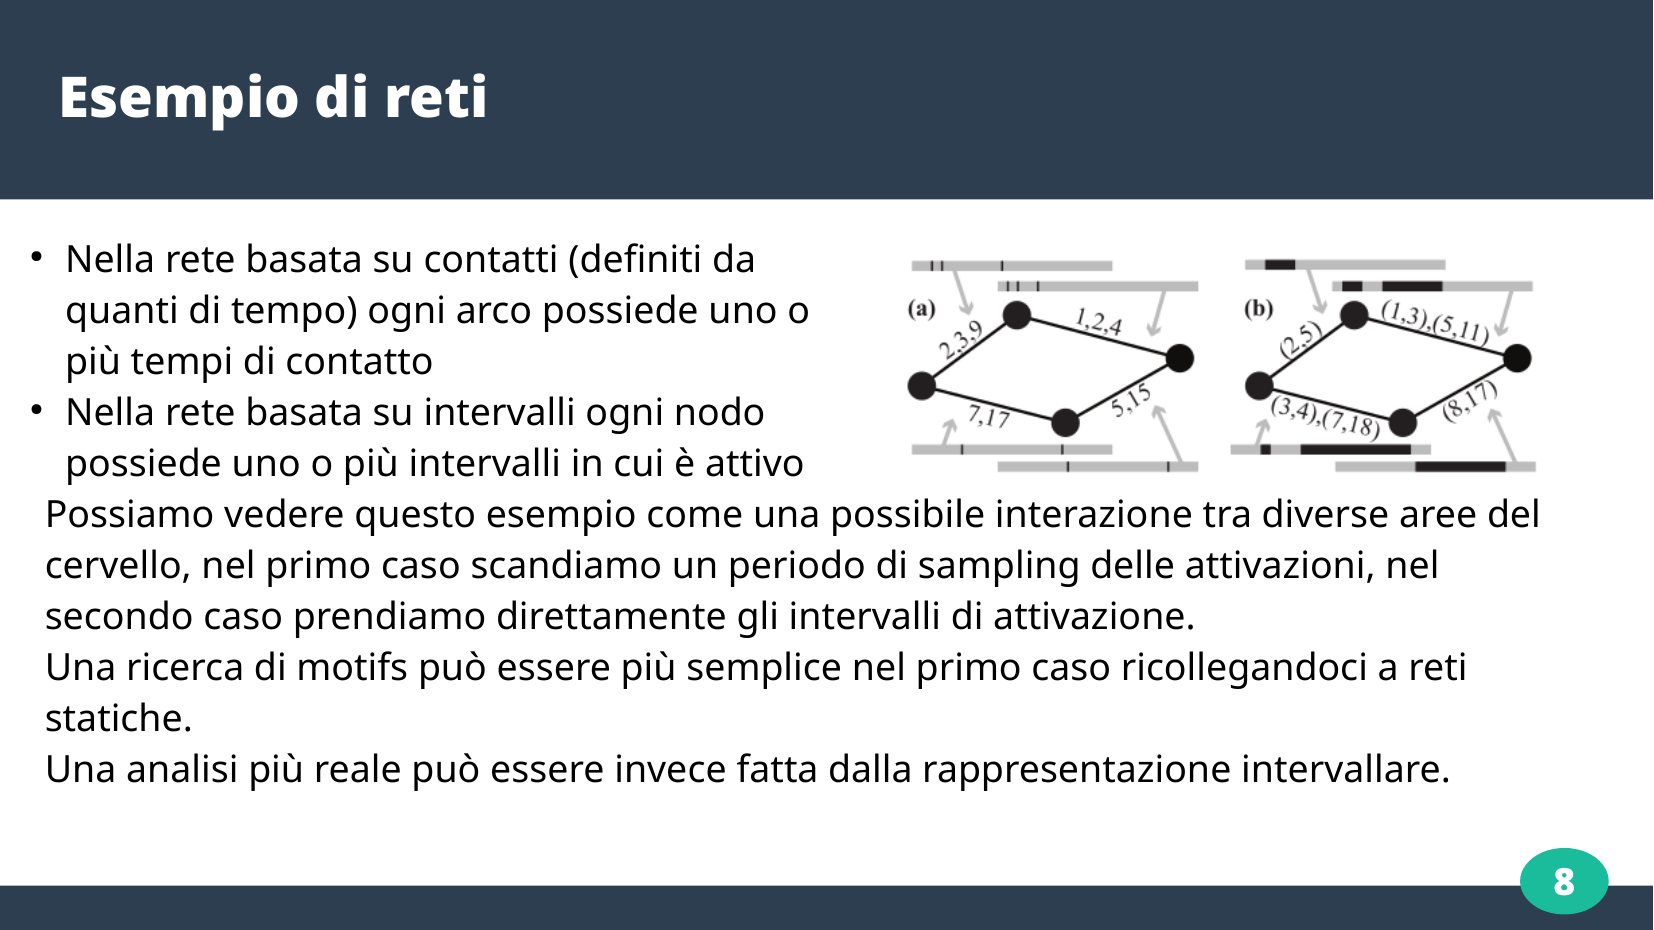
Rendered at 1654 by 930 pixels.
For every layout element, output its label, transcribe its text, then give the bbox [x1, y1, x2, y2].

text_box Possiamo vedere questo esempio come una possibile interazione tra diverse aree del cervello, nel primo caso scandiamo un periodo di sampling delle attivazioni, nel secondo caso prendiamo direttamente gli intervalli di attivazione. Una ricerca di motifs può essere più semplice nel primo caso ricollegandoci a reti statiche. Una analisi più reale può essere invece fatta dalla rappresentazione intervallare. [30, 479, 1606, 756]
text_box Nella rete basata su contatti (definiti da quanti di tempo) ogni arco possiede uno o più tempi di contatto Nella rete basata su intervalli ogni nodo possiede uno o più intervalli in cui è attivo [15, 225, 886, 458]
picture [823, 224, 1621, 498]
title Esempio di reti [58, 36, 1594, 155]
